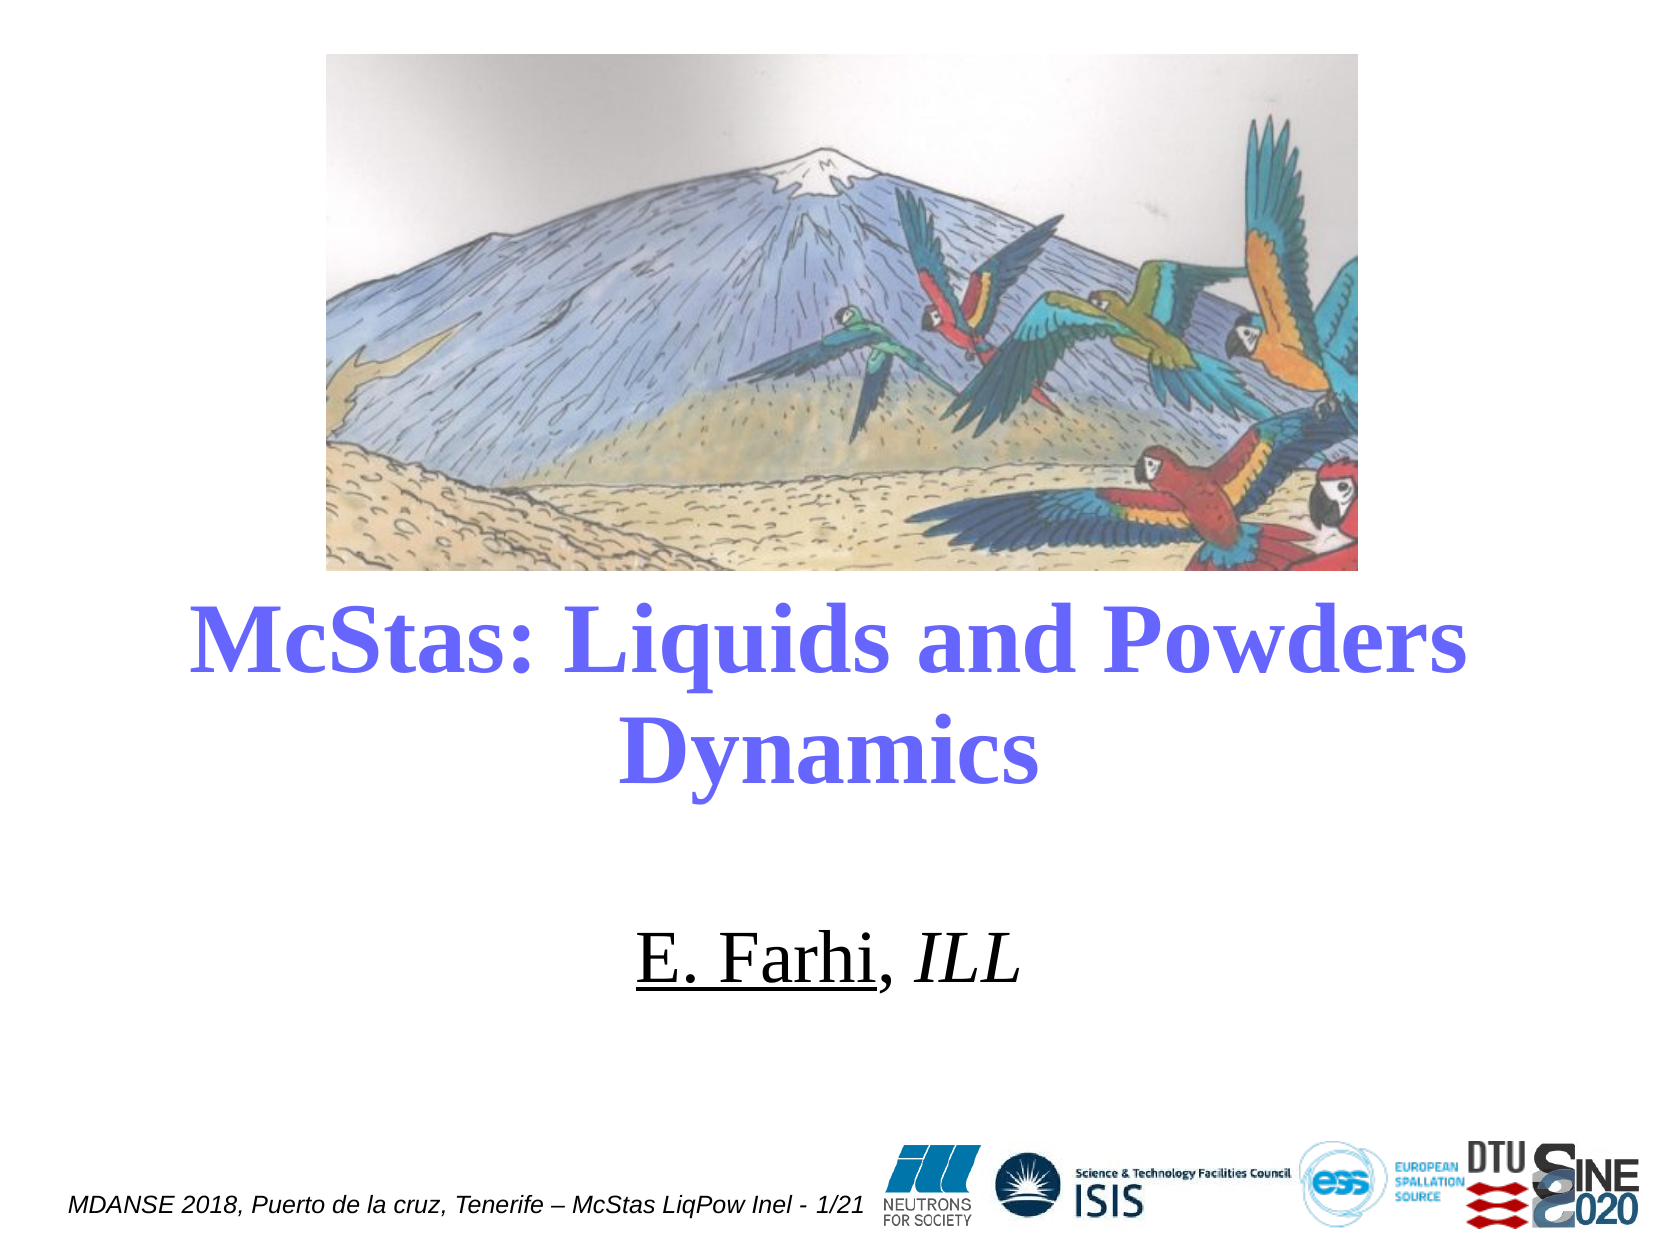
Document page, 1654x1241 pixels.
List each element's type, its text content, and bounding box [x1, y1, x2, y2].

picture [326, 54, 1358, 571]
text_box McStas: Liquids and Powders Dynamics E. Farhi, ILL [47, 583, 1612, 1130]
picture [880, 1141, 1529, 1229]
picture [1530, 1141, 1642, 1229]
